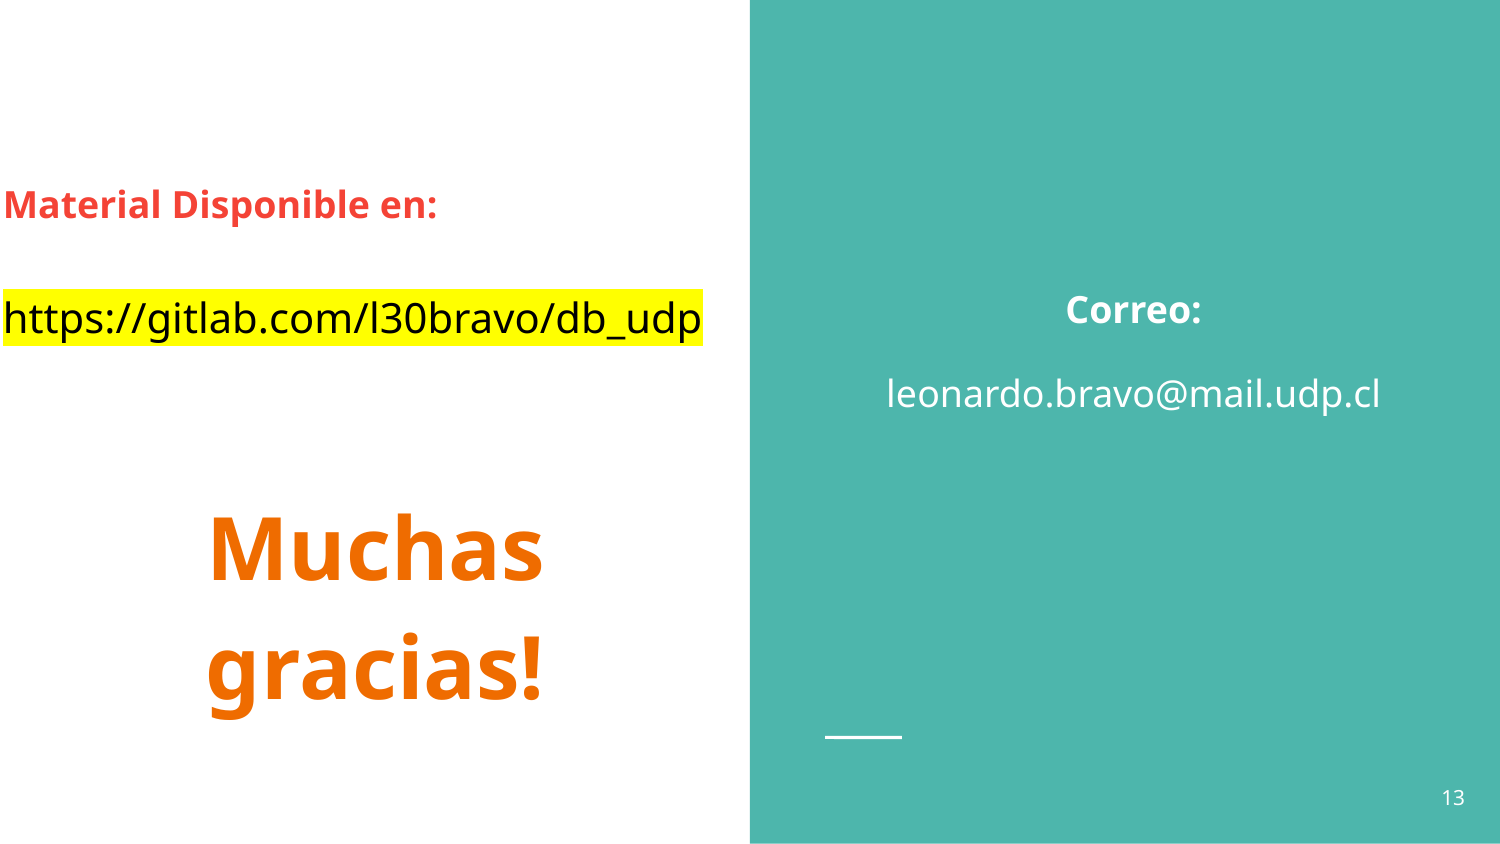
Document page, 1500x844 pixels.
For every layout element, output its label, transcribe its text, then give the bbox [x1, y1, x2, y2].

title Muchas gracias! [43, 465, 708, 741]
text_box Material Disponible en: https://gitlab.com/l30bravo/db_udp [0, 171, 792, 354]
slide_number <number> [1389, 764, 1480, 830]
list Correo: leonardo.bravo@mail.udp.cl [767, 11, 1500, 844]
